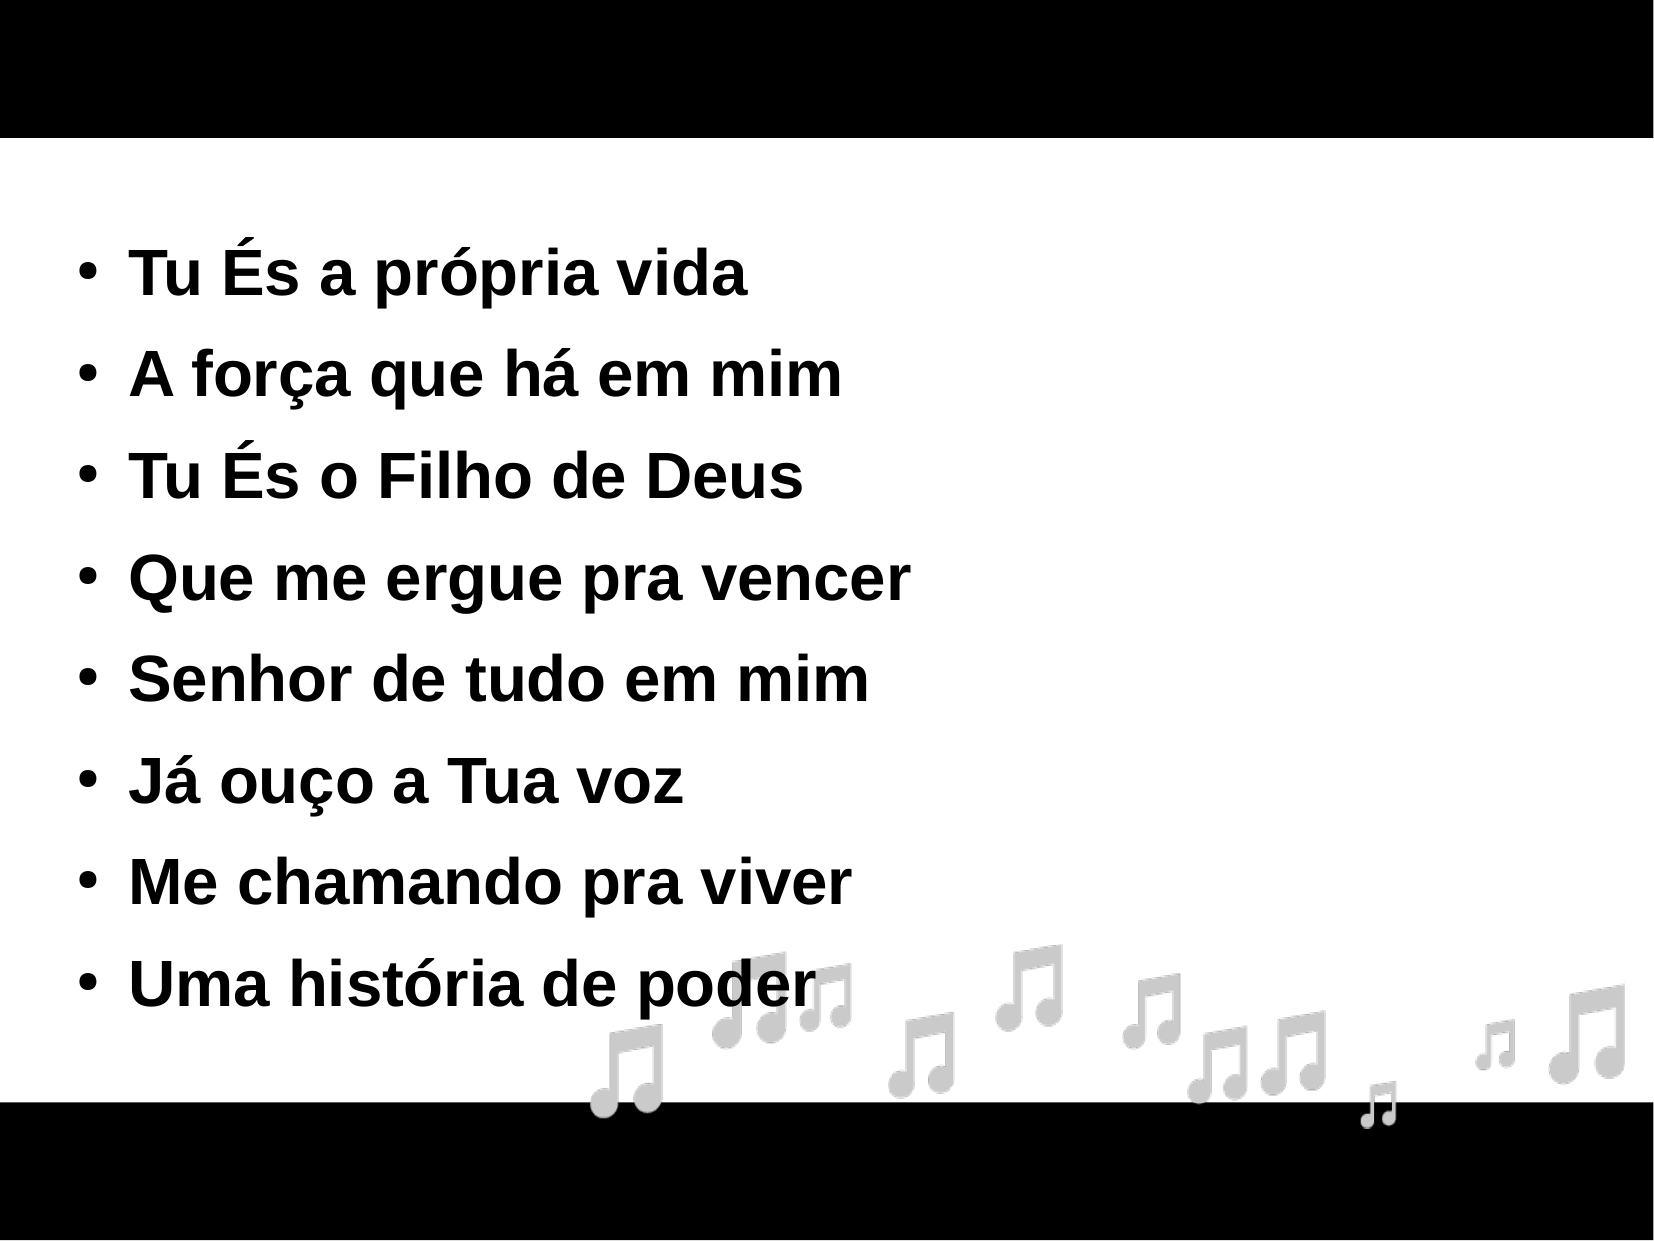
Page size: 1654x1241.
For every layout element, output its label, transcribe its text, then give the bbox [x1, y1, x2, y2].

list Tu És a própria vida A força que há em mim Tu És o Filho de Deus Que me ergue pra vencer Senhor de tudo em mim Já ouço a Tua voz Me chamando pra viver Uma história de poder [59, 236, 1595, 1024]
